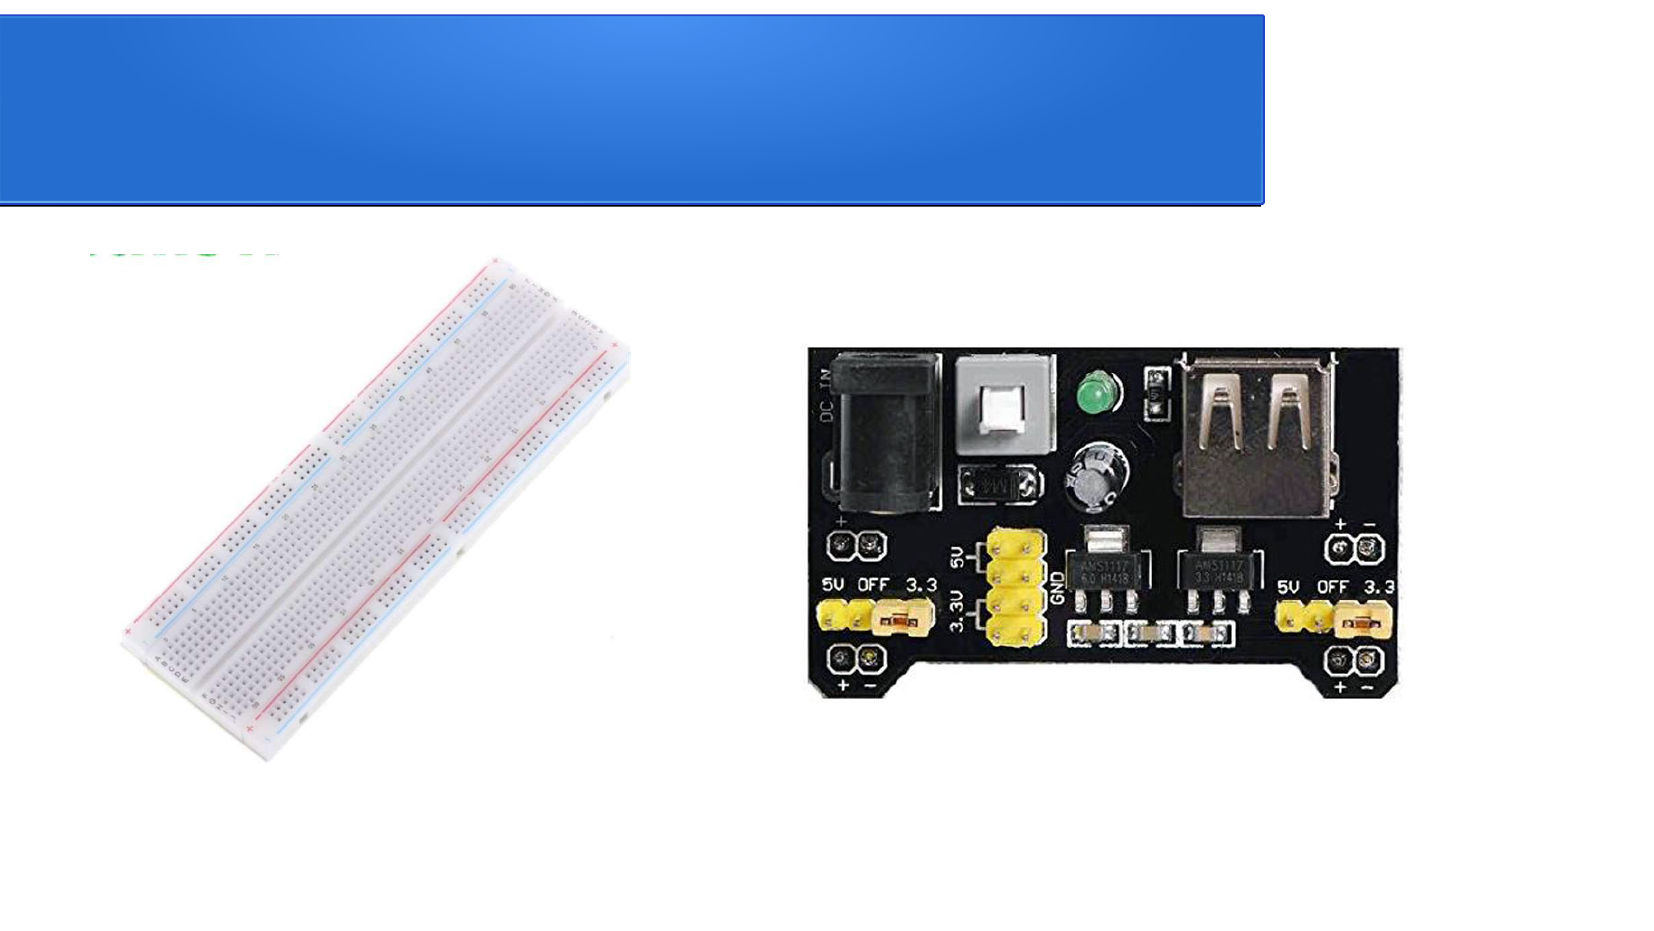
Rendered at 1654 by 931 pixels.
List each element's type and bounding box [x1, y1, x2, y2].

picture [90, 254, 631, 796]
picture [765, 298, 1443, 751]
